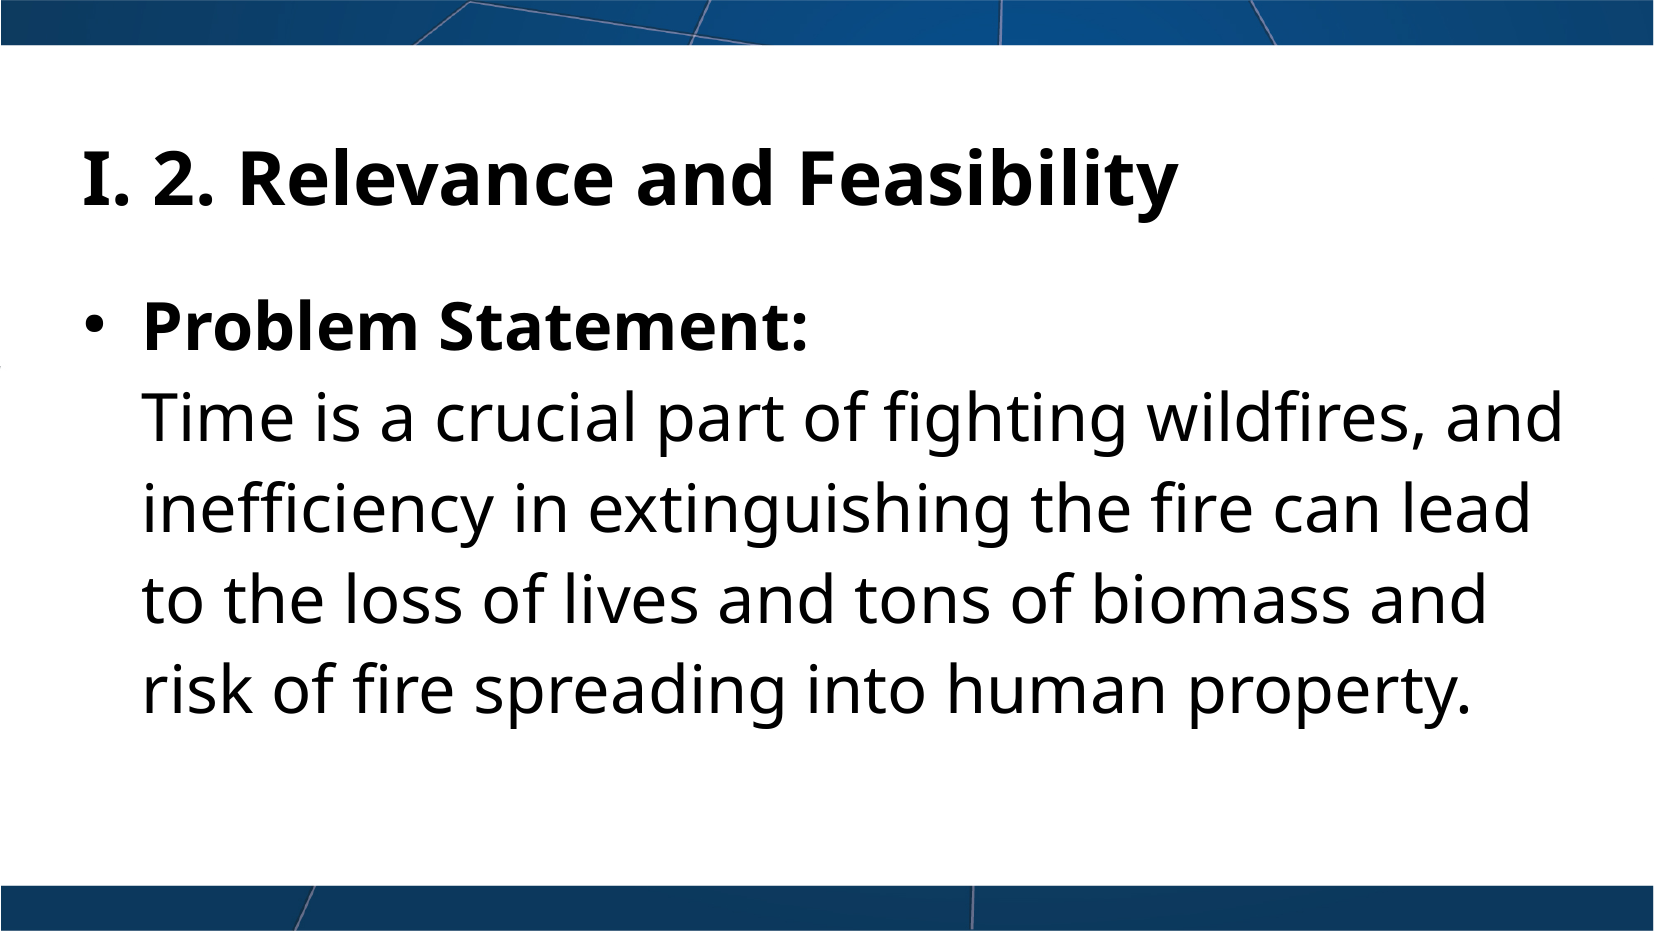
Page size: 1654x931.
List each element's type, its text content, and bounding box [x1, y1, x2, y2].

title I. 2. Relevance and Feasibility [82, 99, 1571, 255]
picture [0, 0, 1654, 931]
subtitle Problem Statement: Time is a crucial part of fighting wildfires, and inefficiency in extinguishing the fire can lead to the loss of lives and tons of biomass and risk of fire spreading into human property. [82, 279, 1571, 820]
